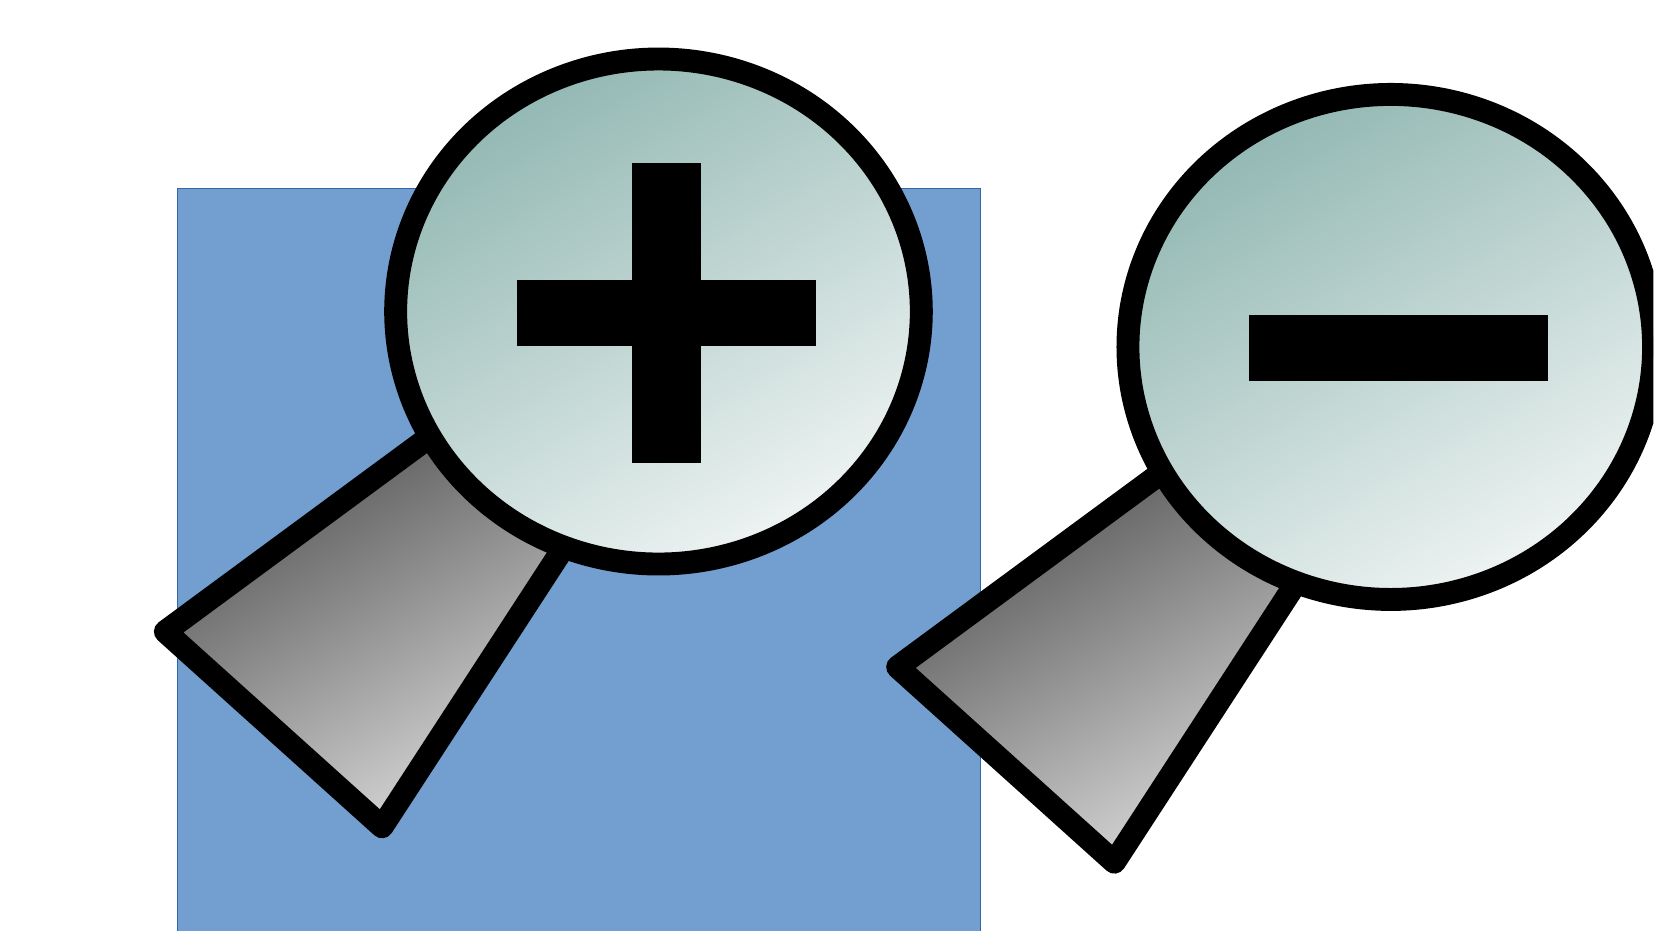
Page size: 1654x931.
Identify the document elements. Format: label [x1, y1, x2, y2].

text_box [165, 58, 1654, 931]
